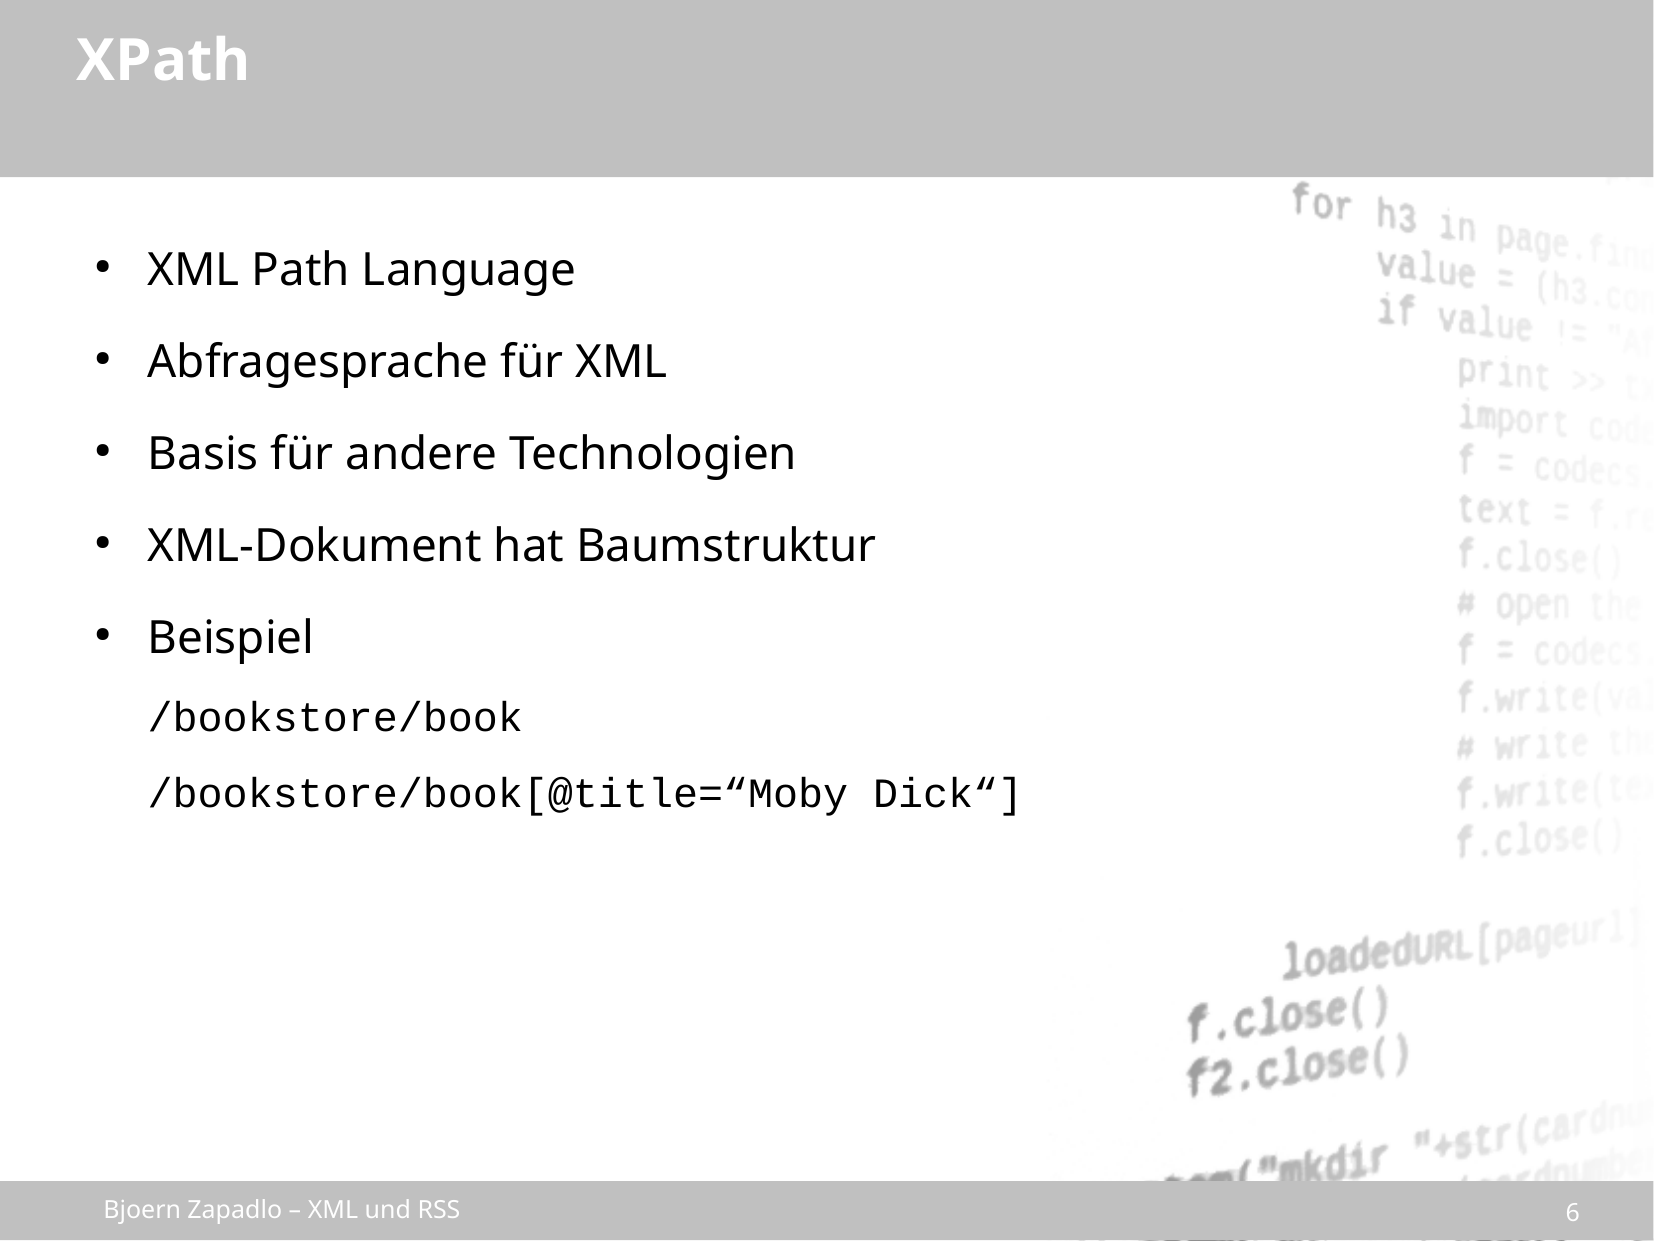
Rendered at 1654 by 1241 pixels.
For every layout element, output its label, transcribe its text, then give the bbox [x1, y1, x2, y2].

title XPath [76, 17, 1566, 210]
picture [0, 178, 1654, 1181]
list XML Path Language Abfragesprache für XML Basis für andere Technologien XML-Dokument hat Baumstruktur Beispiel /bookstore/book /bookstore/book[@title=“Moby Dick“] [76, 236, 1566, 1041]
